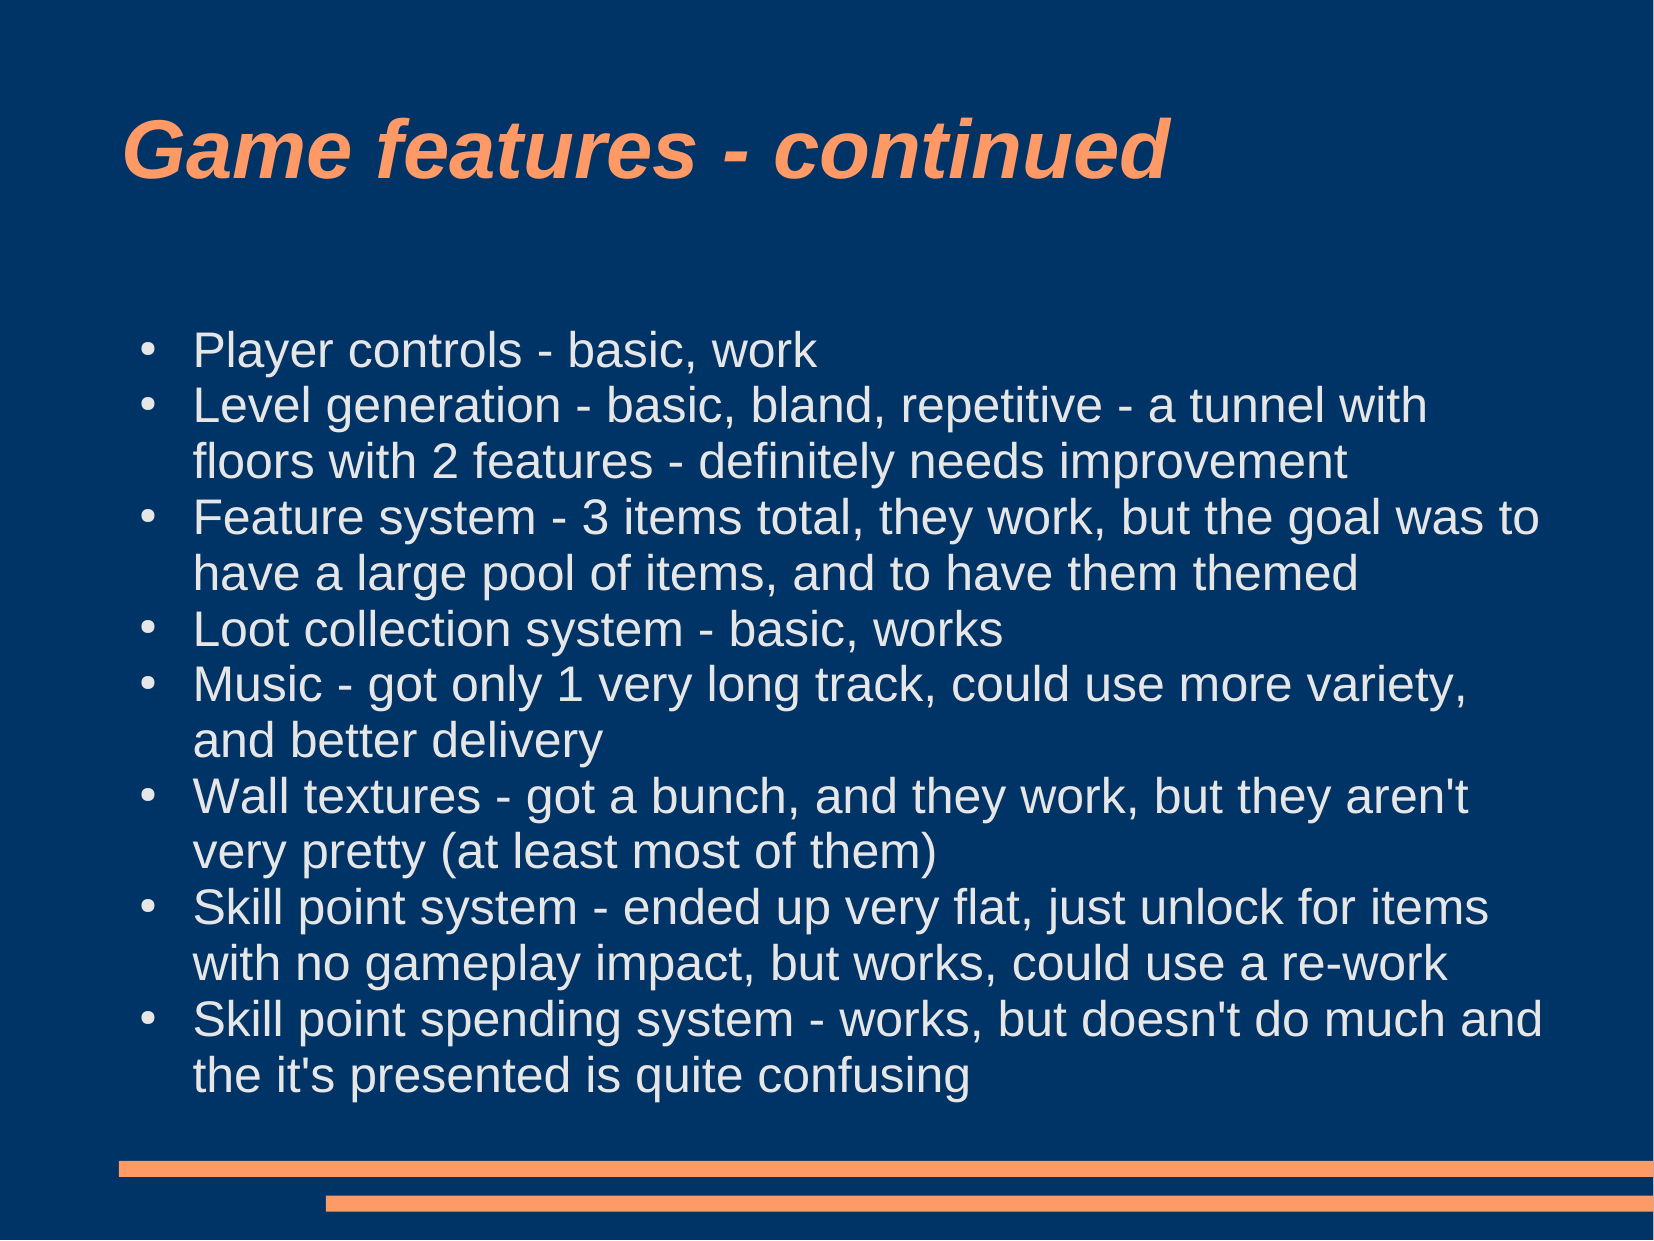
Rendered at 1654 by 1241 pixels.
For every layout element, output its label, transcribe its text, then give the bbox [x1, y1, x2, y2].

list Player controls - basic, work Level generation - basic, bland, repetitive - a tunnel with floors with 2 features - definitely needs improvement Feature system - 3 items total, they work, but the goal was to have a large pool of items, and to have them themed Loot collection system - basic, works Music - got only 1 very long track, could use more variety, and better delivery Wall textures - got a bunch, and they work, but they aren't very pretty (at least most of them) Skill point system - ended up very flat, just unlock for items with no gameplay impact, but works, could use a re-work Skill point spending system - works, but doesn't do much and the it's presented is quite confusing [121, 322, 1561, 1132]
title Game features - continued [121, 46, 1534, 254]
